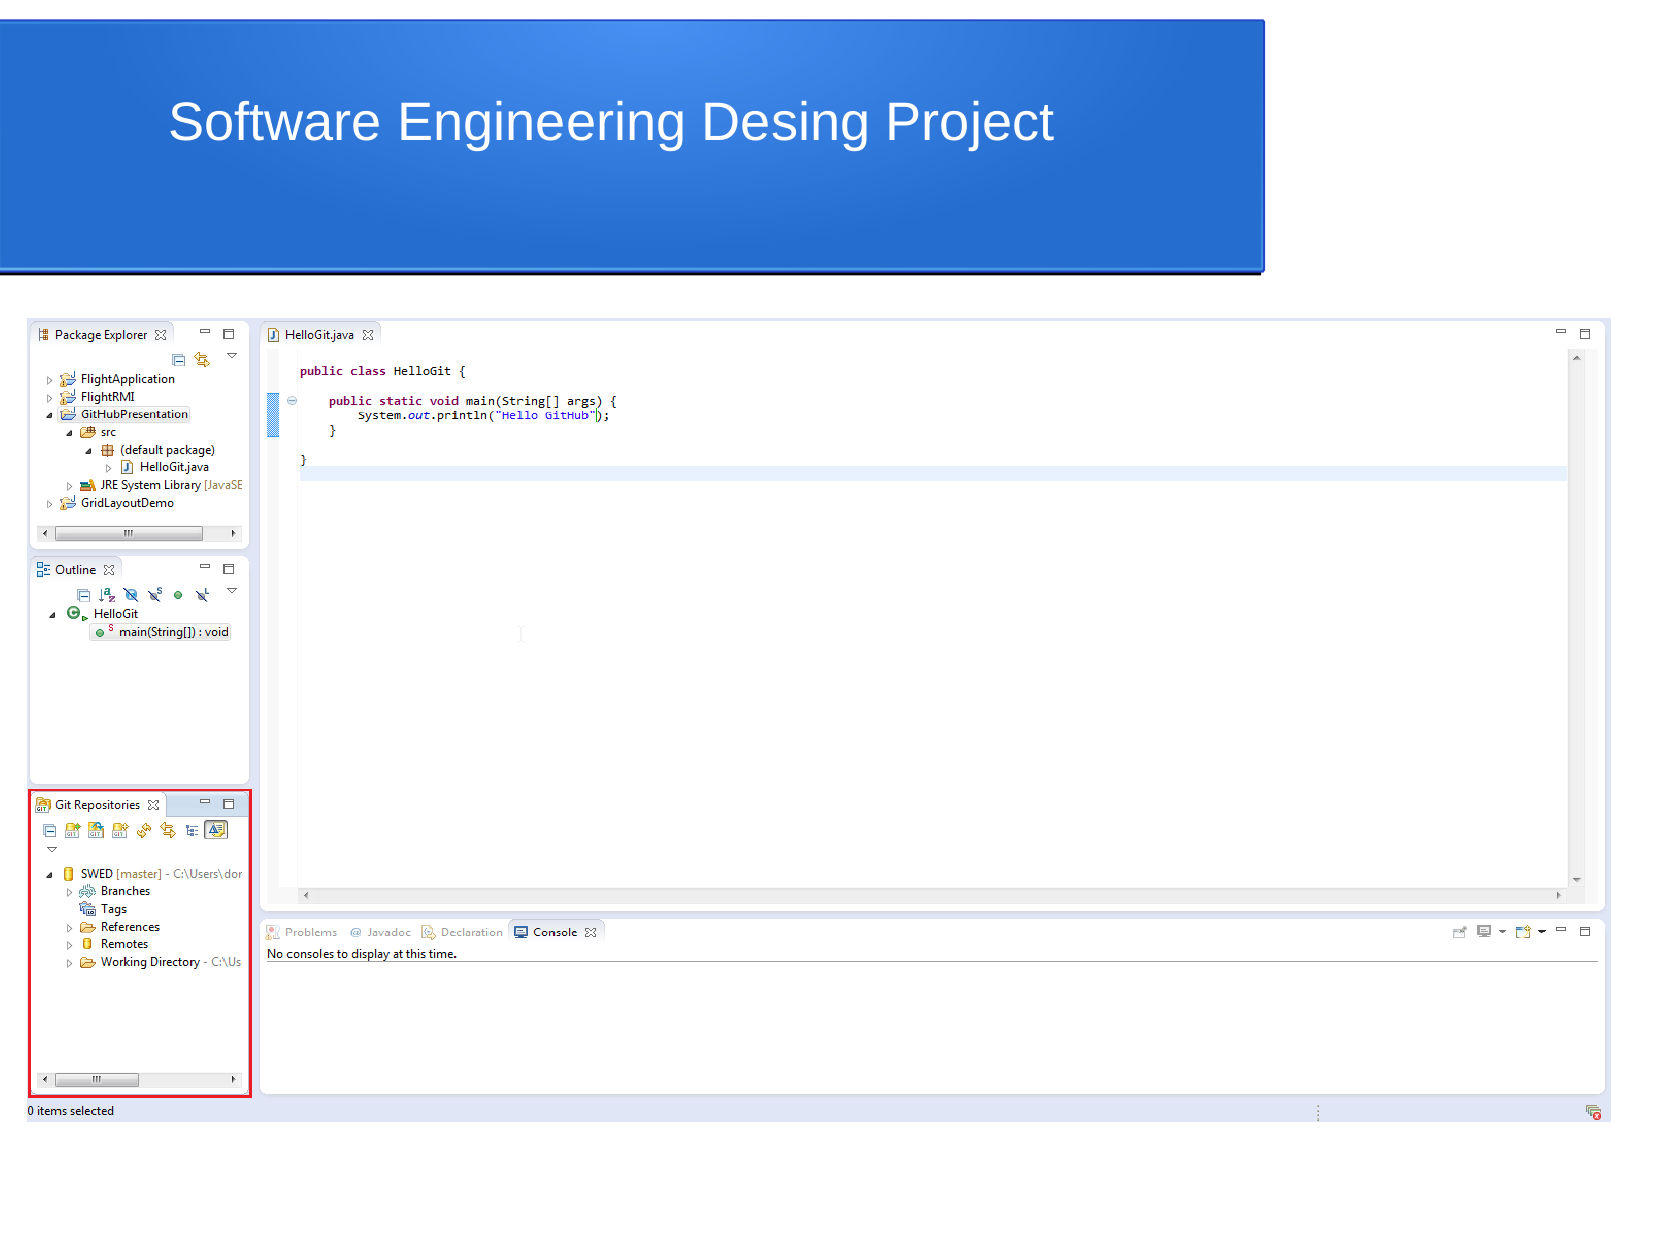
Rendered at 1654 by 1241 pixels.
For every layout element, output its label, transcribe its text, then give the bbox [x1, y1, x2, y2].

text_box Software Engineering Desing Project [153, 83, 1071, 201]
picture [27, 318, 1611, 1123]
